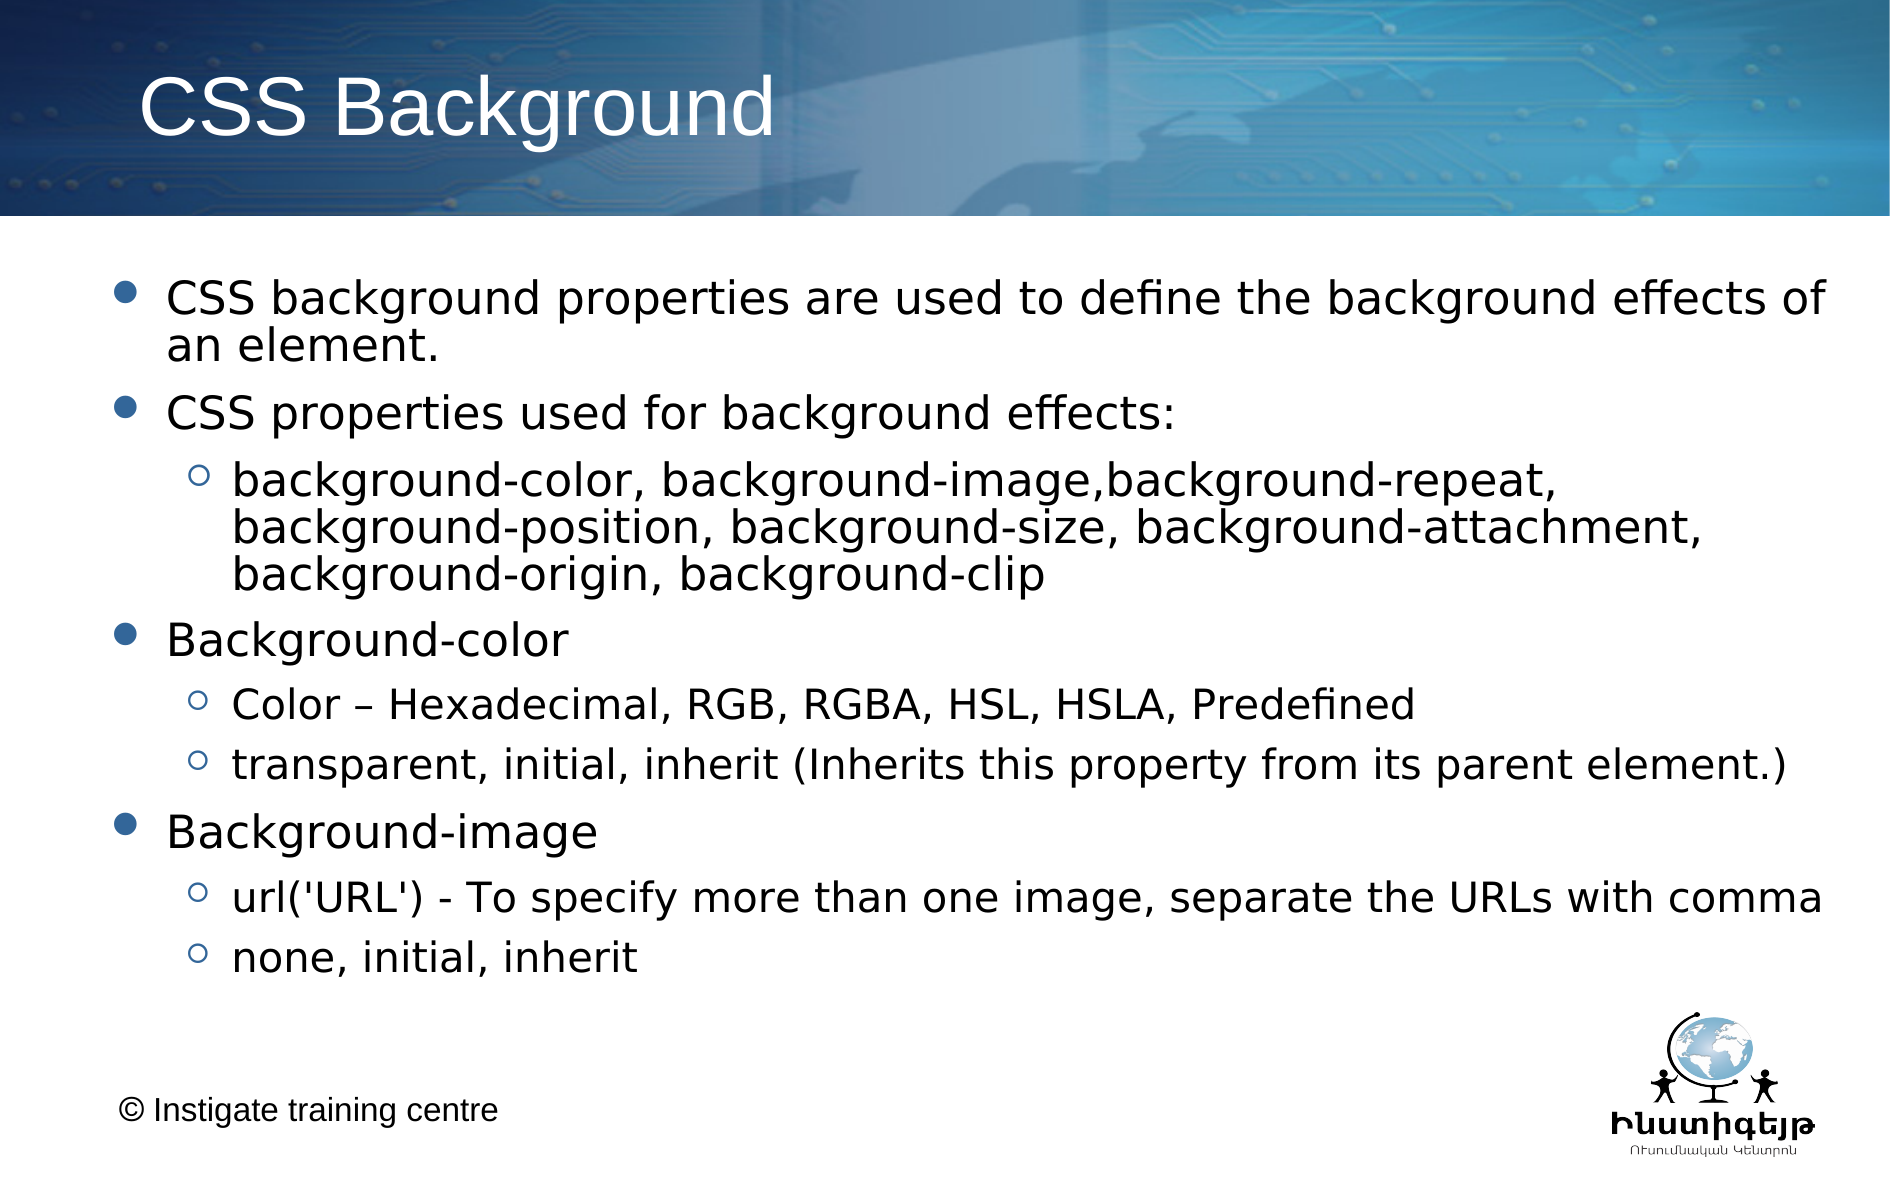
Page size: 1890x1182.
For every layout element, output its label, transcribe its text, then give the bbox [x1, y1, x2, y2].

picture [1612, 1012, 1815, 1157]
picture [0, 0, 1890, 216]
list CSS background properties are used to define the background effects of an element. CSS properties used for background effects: background-color, background-image,background-repeat, background-position, background-size, background-attachment, background-origin, background-clip Background-color Color – Hexadecimal, RGB, RGBA, HSL, HSLA, Predefined transparent, initial, inherit (Inherits this property from its parent element.) Background-image url('URL') - To specify more than one image, separate the URLs with comma none, initial, inherit [110, 276, 1838, 299]
